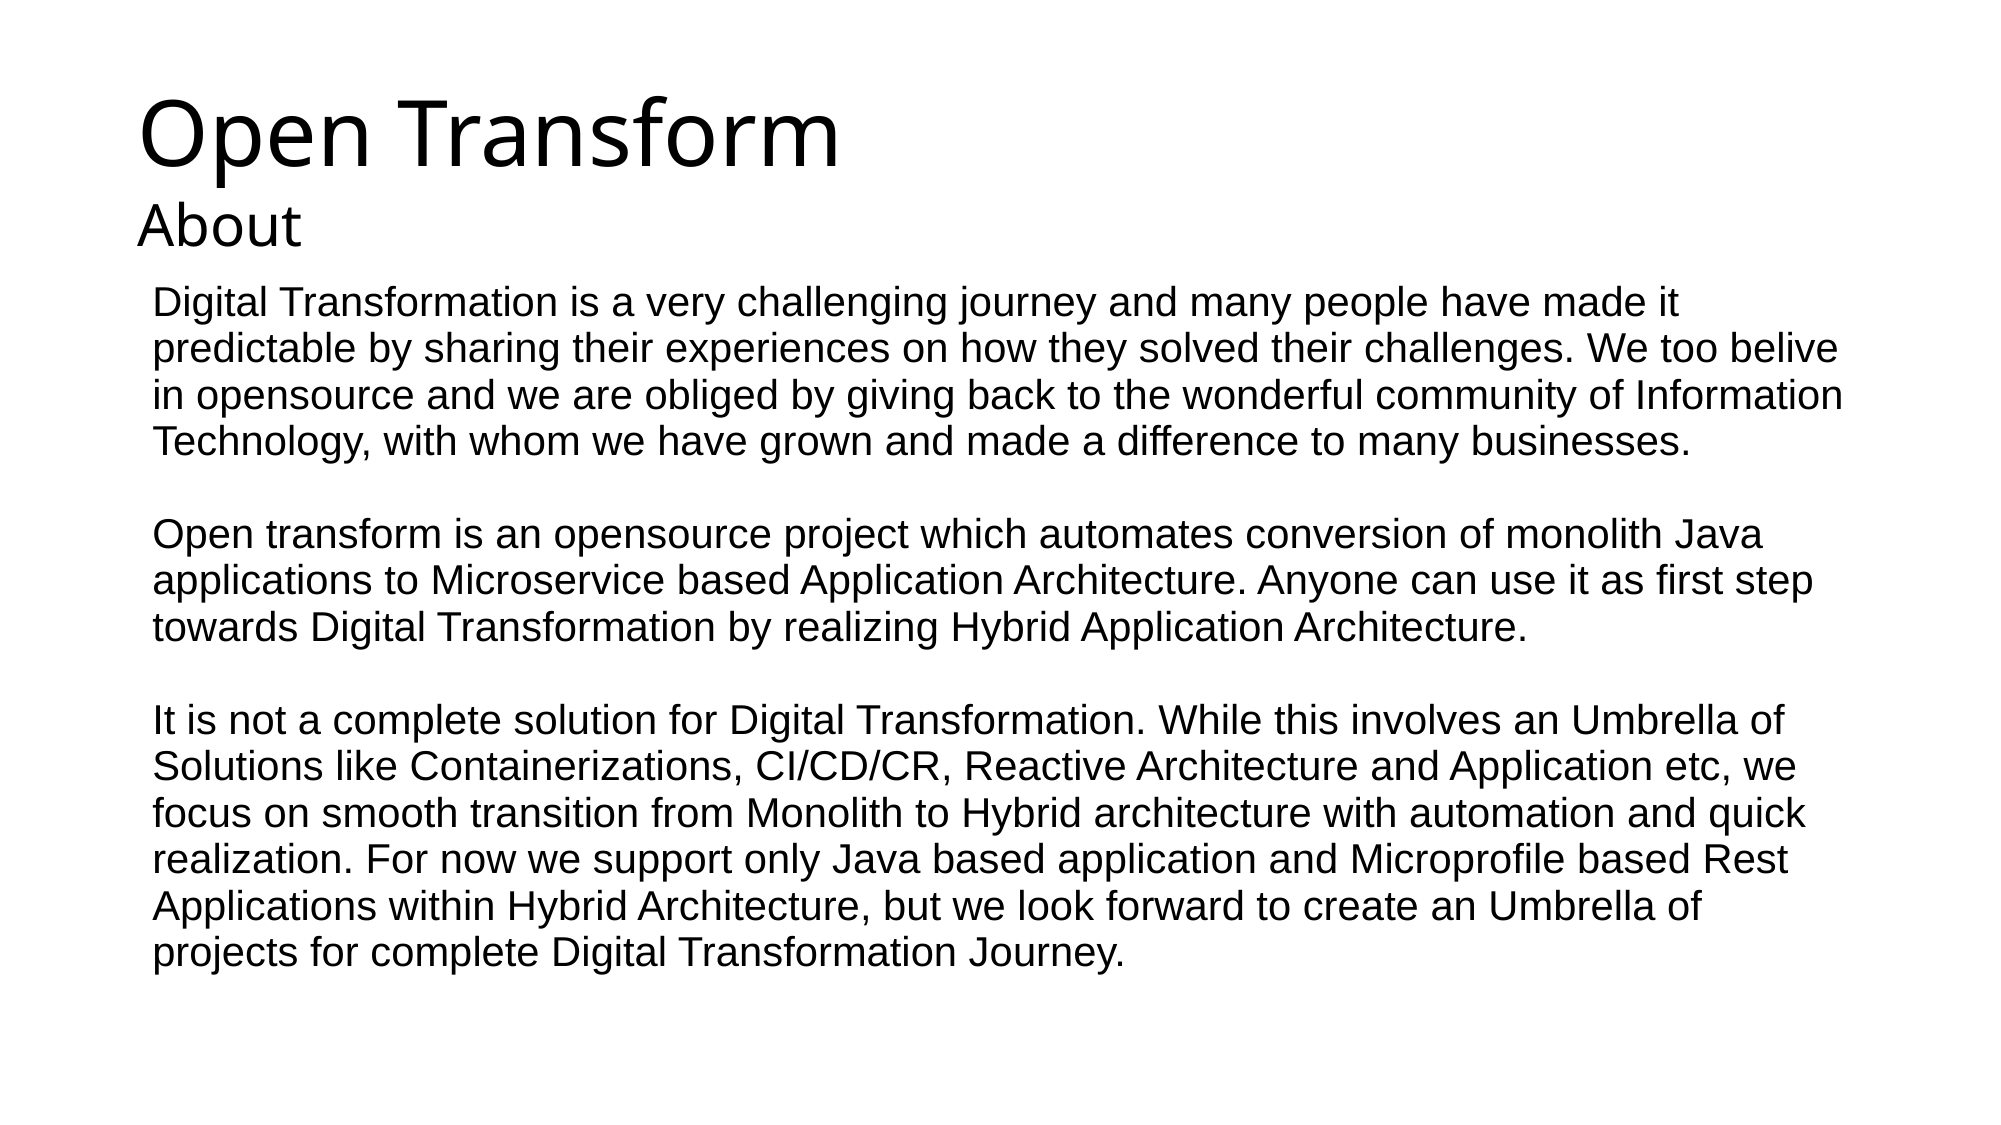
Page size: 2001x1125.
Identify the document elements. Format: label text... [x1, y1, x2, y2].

title Open Transform About [137, 59, 1863, 271]
text_box Digital Transformation is a very challenging journey and many people have made it predictable by sharing their experiences on how they solved their challenges. We too belive in opensource and we are obliged by giving back to the wonderful community of Information Technology, with whom we have grown and made a difference to many businesses. Open transform is an opensource project which automates conversion of monolith Java applications to Microservice based Application Architecture. Anyone can use it as first step towards Digital Transformation by realizing Hybrid Application Architecture. It is not a complete solution for Digital Transformation. While this involves an Umbrella of Solutions like Containerizations, CI/CD/CR, Reactive Architecture and Application etc, we focus on smooth transition from Monolith to Hybrid architecture with automation and quick realization. For now we support only Java based application and Microprofile based Rest Applications within Hybrid Architecture, but we look forward to create an Umbrella of projects for complete Digital Transformation Journey. [137, 271, 1863, 1004]
